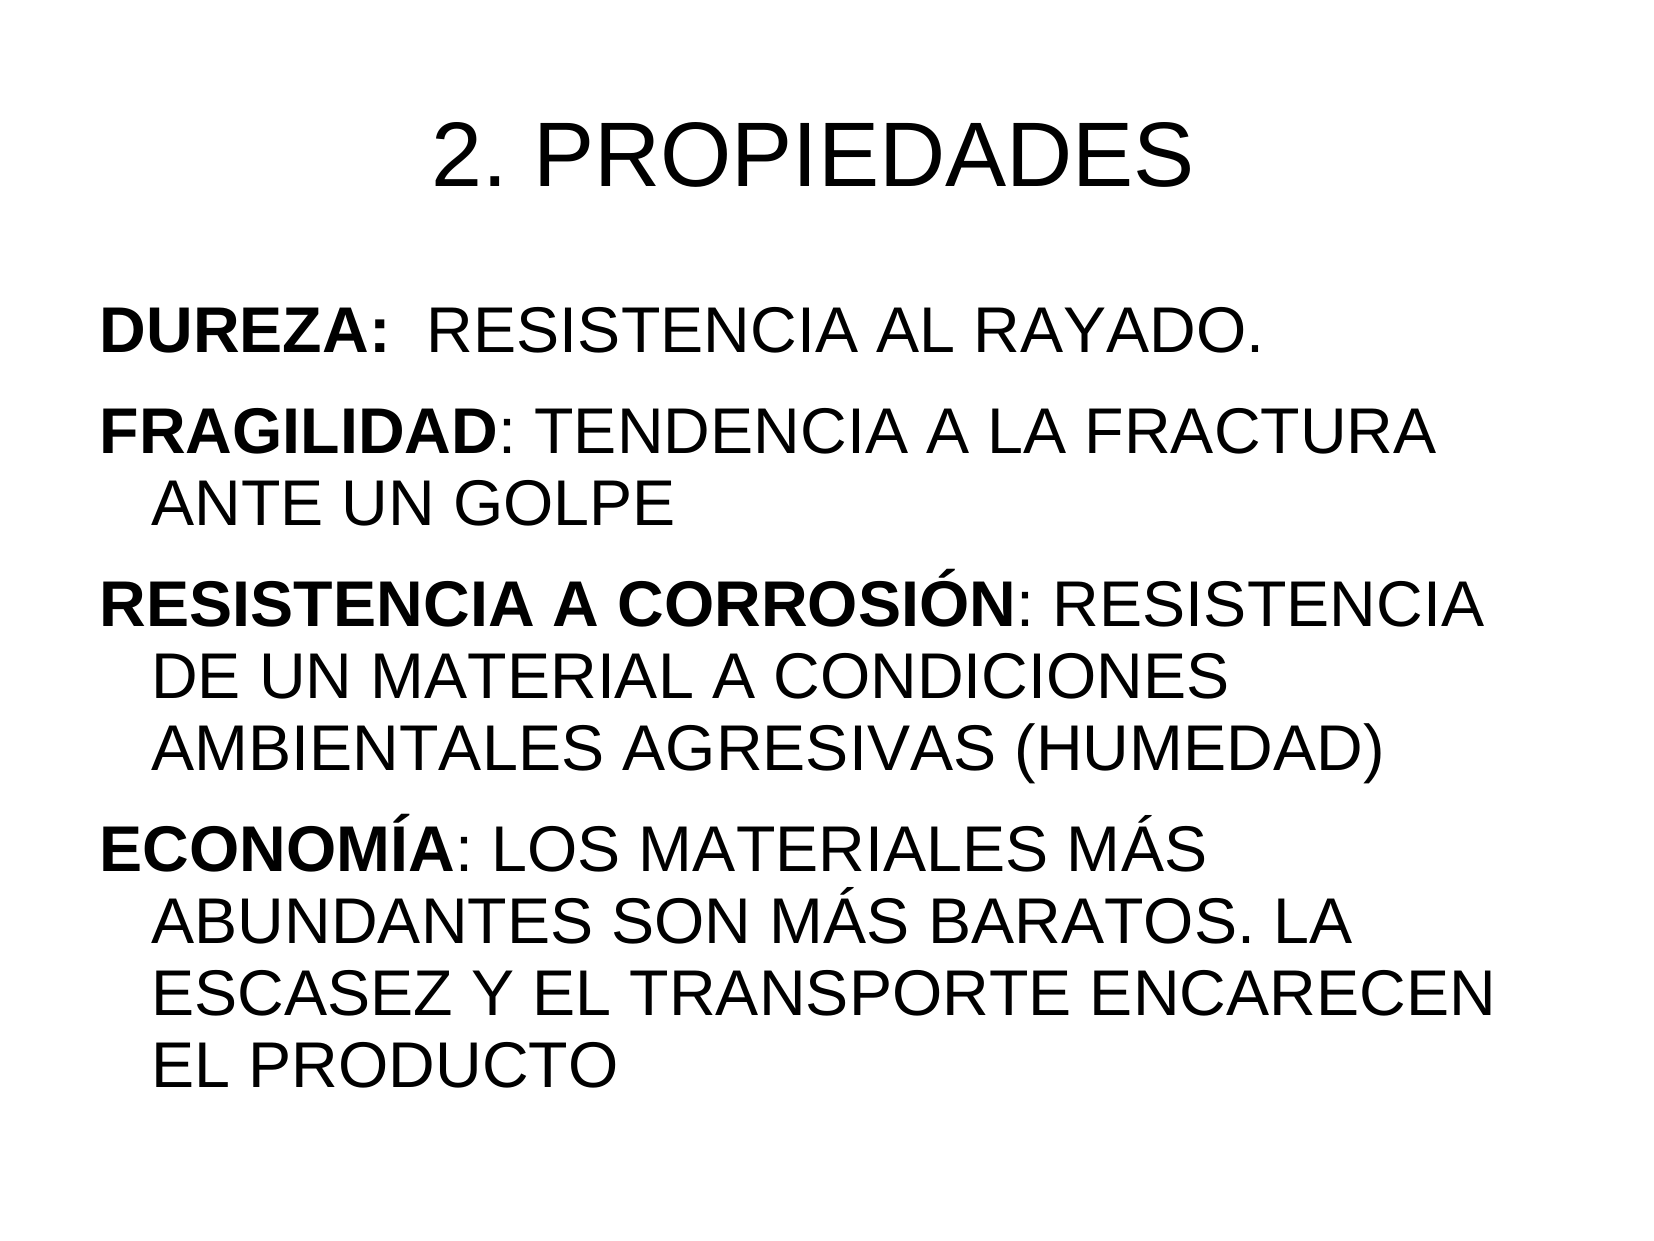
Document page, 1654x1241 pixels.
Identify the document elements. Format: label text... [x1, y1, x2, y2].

list DUREZA: RESISTENCIA AL RAYADO. FRAGILIDAD: TENDENCIA A LA FRACTURA ANTE UN GOLPE RESISTENCIA A CORROSIÓN: RESISTENCIA DE UN MATERIAL A CONDICIONES AMBIENTALES AGRESIVAS (HUMEDAD) ECONOMÍA: LOS MATERIALES MÁS ABUNDANTES SON MÁS BARATOS. LA ESCASEZ Y EL TRANSPORTE ENCARECEN EL PRODUCTO [82, 290, 1571, 1109]
title 2. PROPIEDADES [82, 56, 1571, 250]
